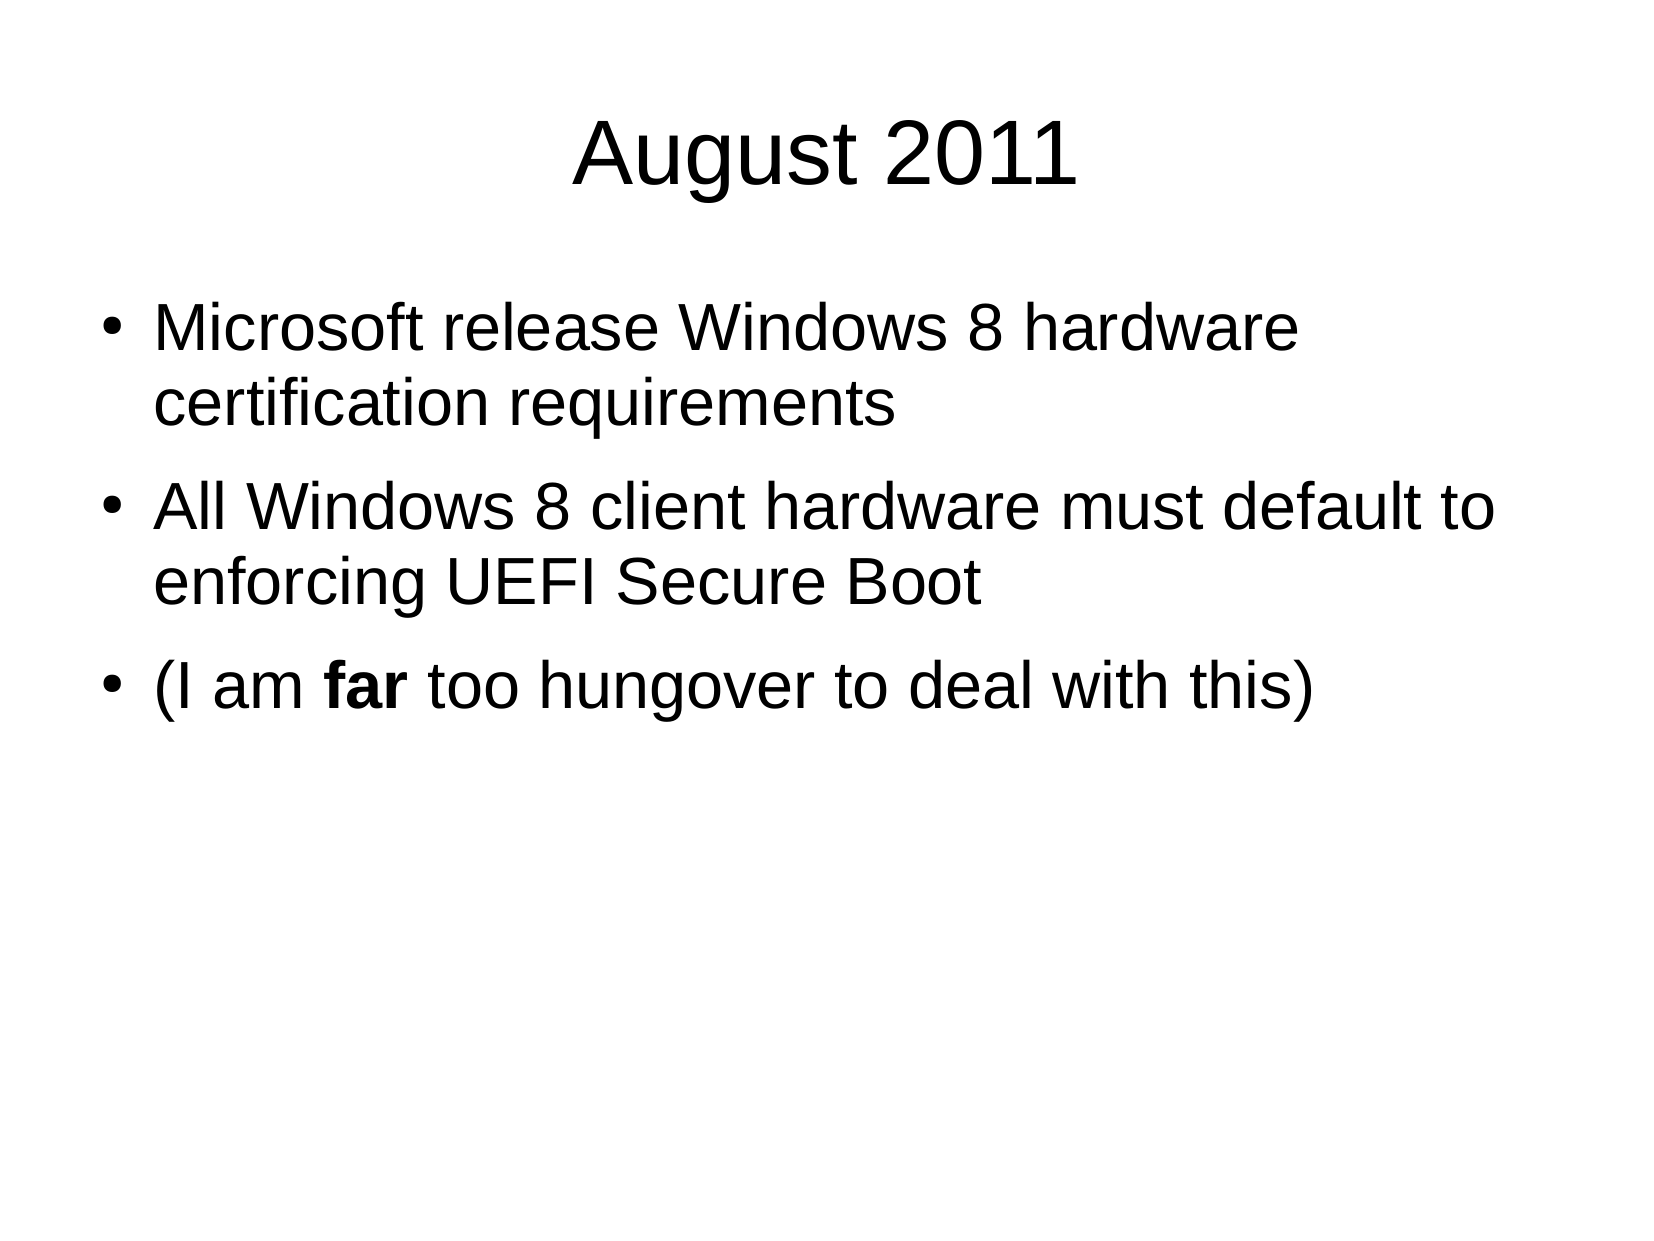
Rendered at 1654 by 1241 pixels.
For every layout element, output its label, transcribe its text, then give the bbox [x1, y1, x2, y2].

title August 2011 [82, 49, 1571, 257]
list Microsoft release Windows 8 hardware certification requirements All Windows 8 client hardware must default to enforcing UEFI Secure Boot (I am far too hungover to deal with this) [82, 290, 1538, 1010]
